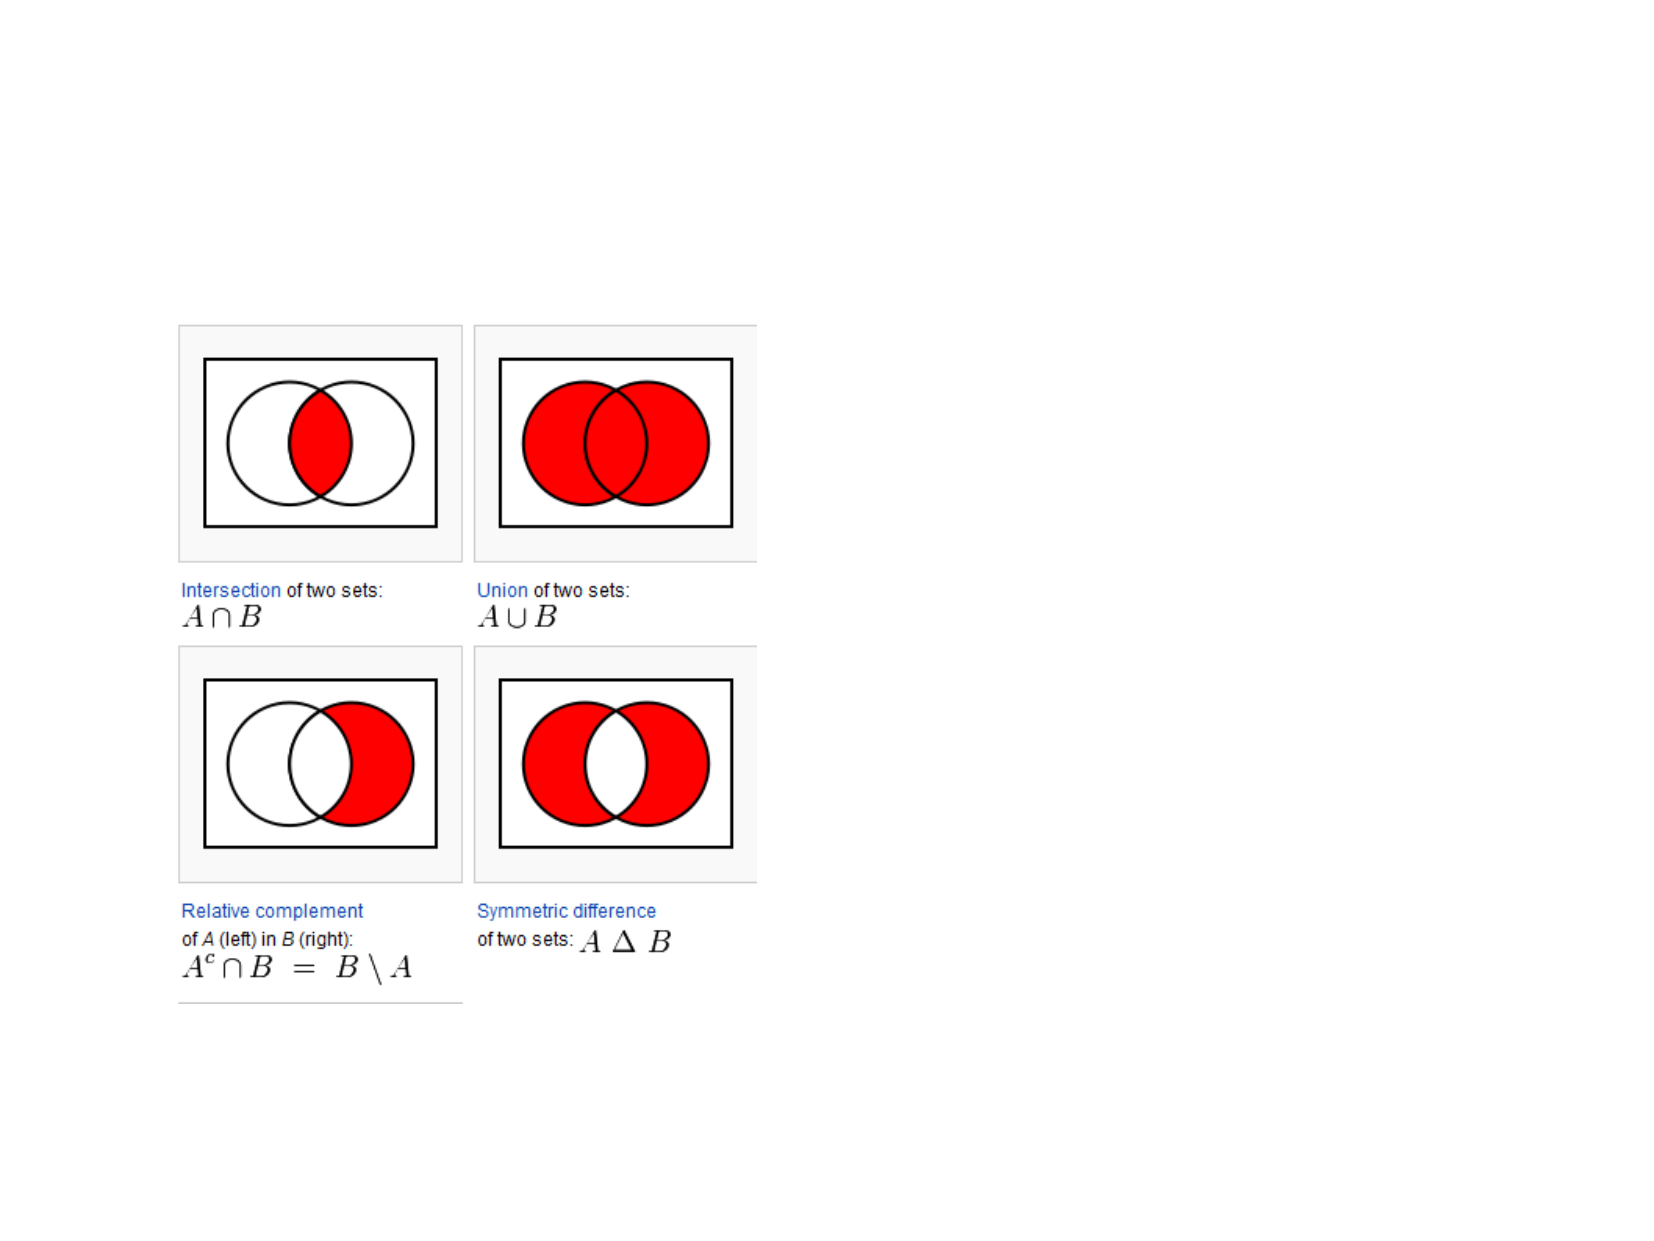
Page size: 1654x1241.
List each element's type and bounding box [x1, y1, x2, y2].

picture [177, 322, 757, 1004]
